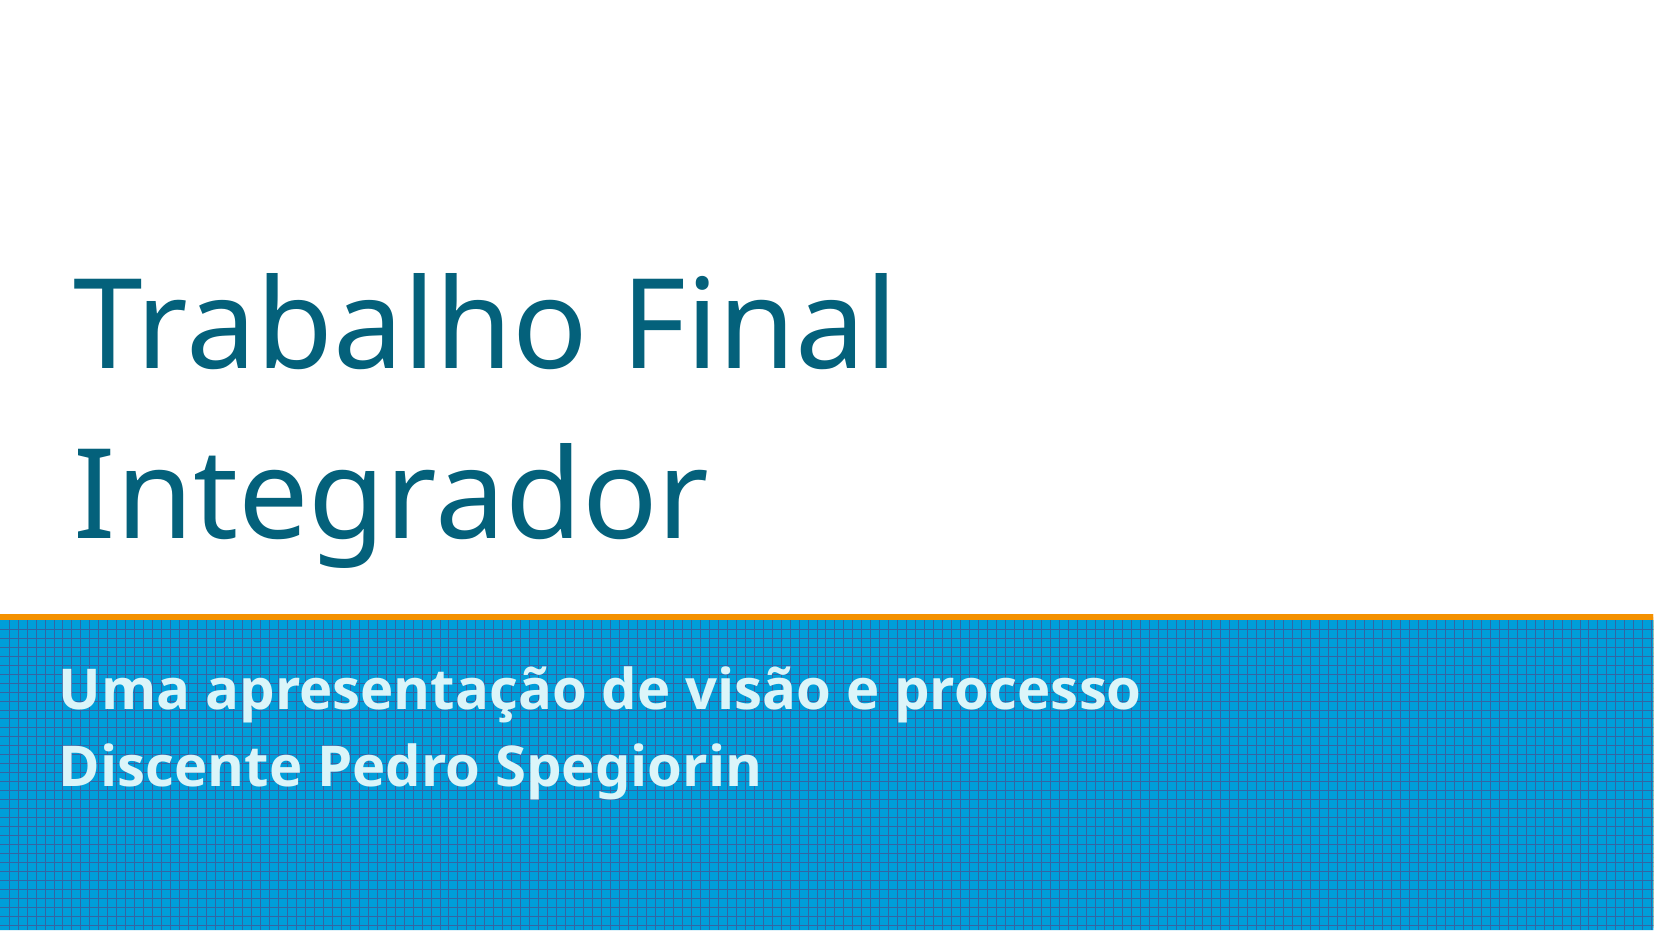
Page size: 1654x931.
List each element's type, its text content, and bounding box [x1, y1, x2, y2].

title Trabalho Final Integrador [73, 44, 1551, 576]
subtitle Uma apresentação de visão e processo Discente Pedro Spegiorin [59, 649, 1565, 880]
